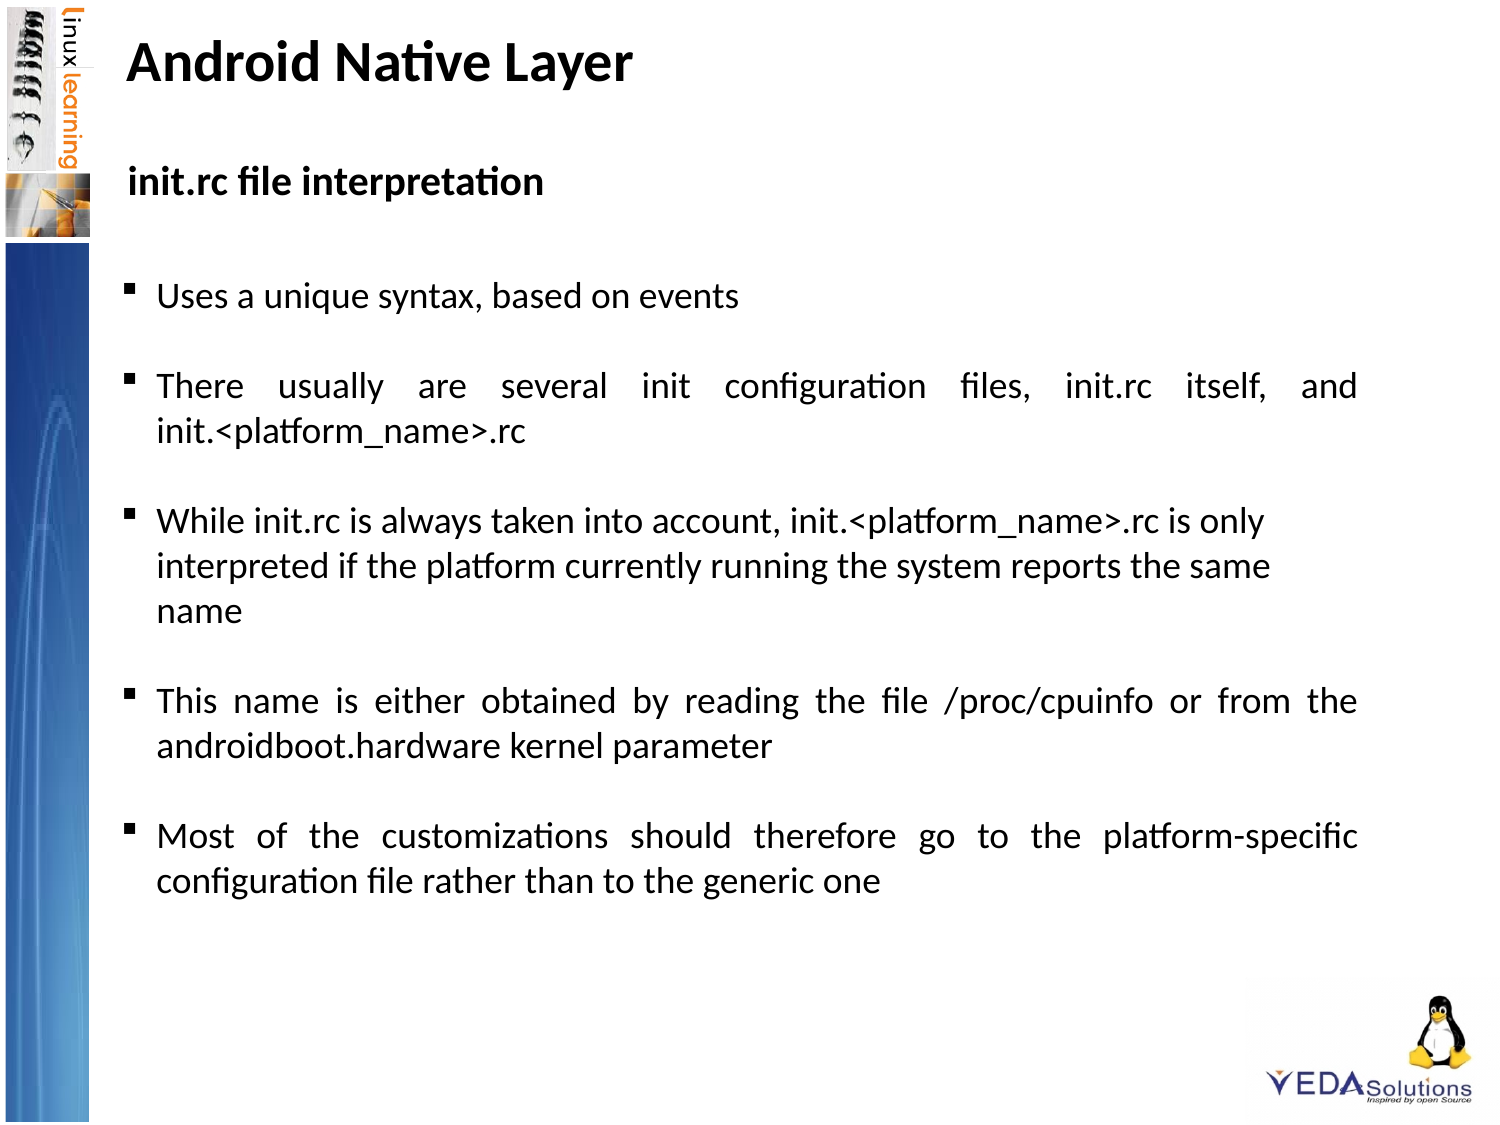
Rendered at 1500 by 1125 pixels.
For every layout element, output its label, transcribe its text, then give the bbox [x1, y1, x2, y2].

picture [1245, 977, 1500, 1125]
text_box Android Native Layer [112, 15, 1425, 167]
picture [5, 243, 89, 1122]
text_box init.rc file interpretation [112, 156, 856, 220]
picture [5, 0, 97, 237]
text_box Uses a unique syntax, based on events There usually are several init configuration files, init.rc itself, and init.<platform_name>.rc While init.rc is always taken into account, init.<platform_name>.rc is only interpreted if the platform currently running the system reports the same name This name is either obtained by reading the file /proc/cpuinfo or from the androidboot.hardware kernel parameter Most of the customizations should therefore go to the platform-specific configuration file rather than to the generic one [106, 213, 1375, 1023]
